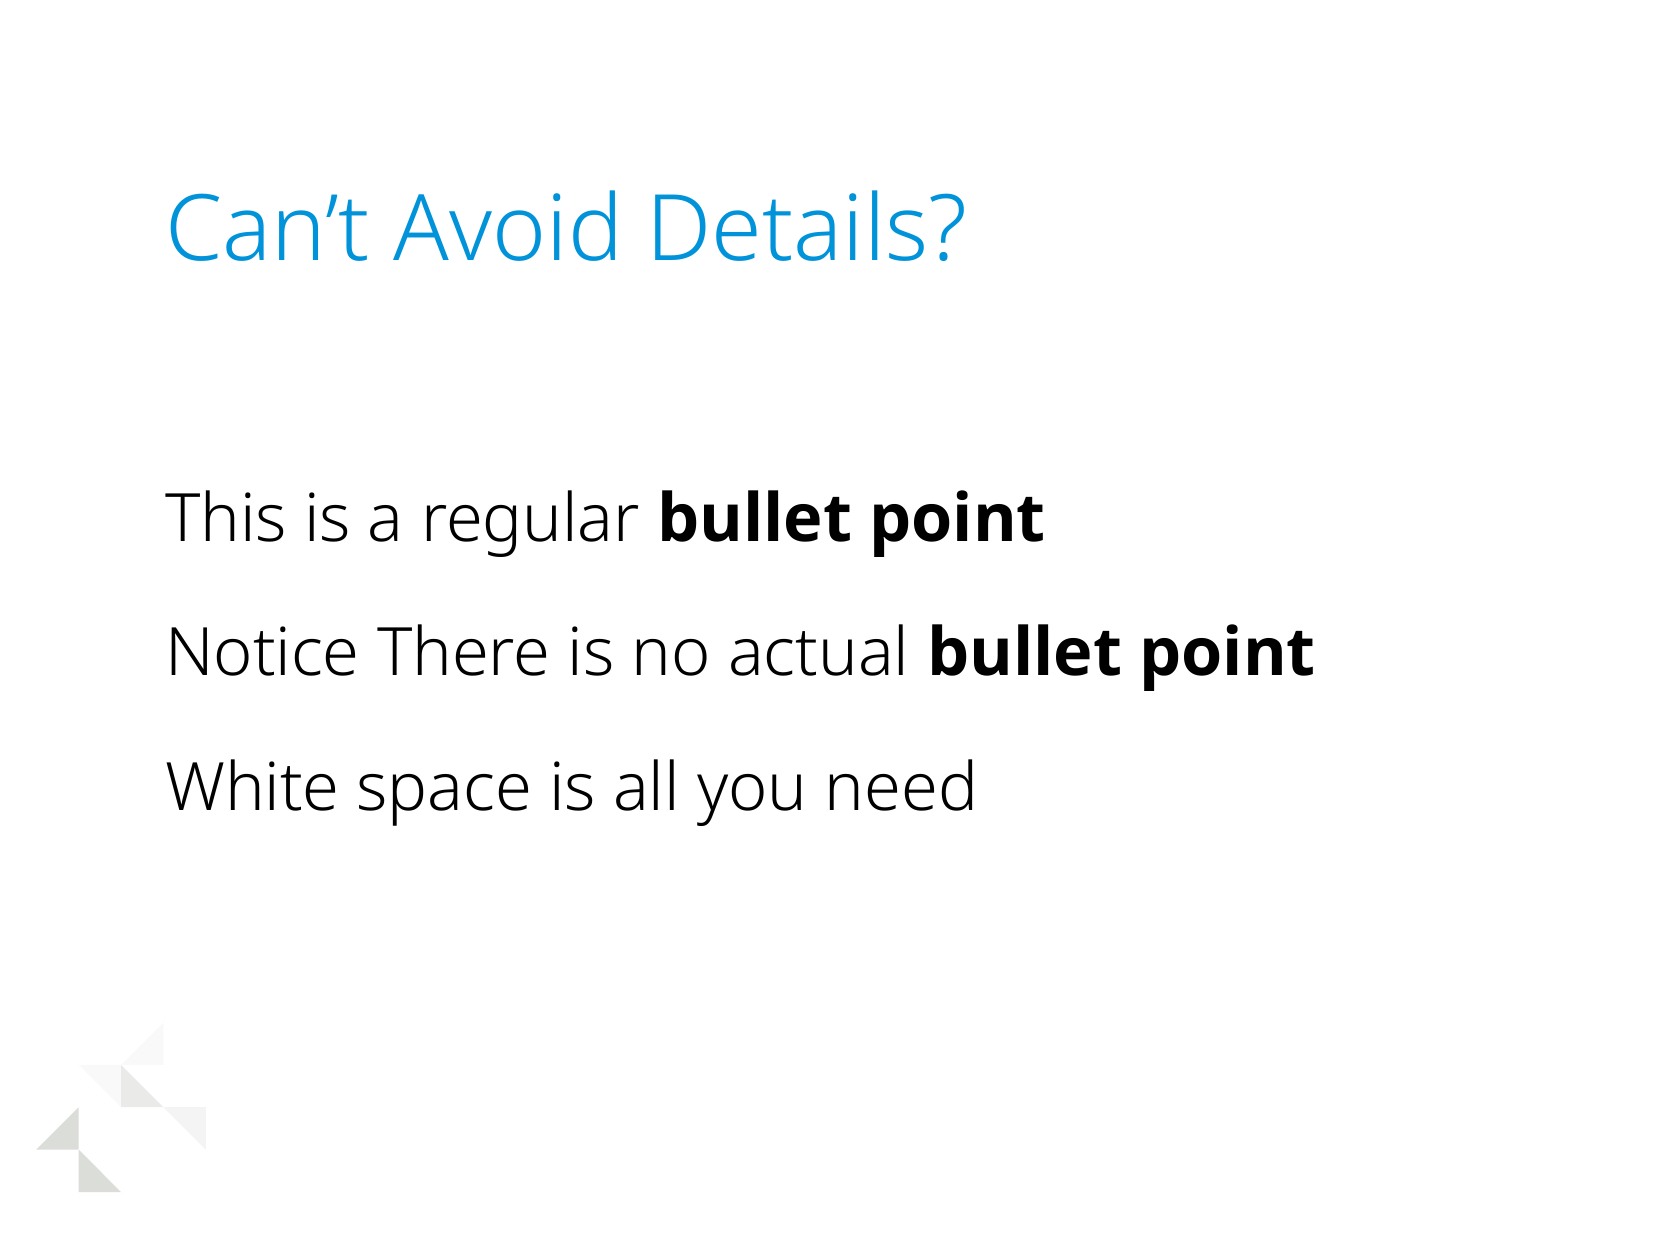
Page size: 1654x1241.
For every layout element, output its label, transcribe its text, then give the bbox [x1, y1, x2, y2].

list This is a regular bullet point Notice There is no actual bullet point White space is all you need [165, 316, 1486, 1010]
list Can’t Avoid Details? [165, 135, 1486, 316]
